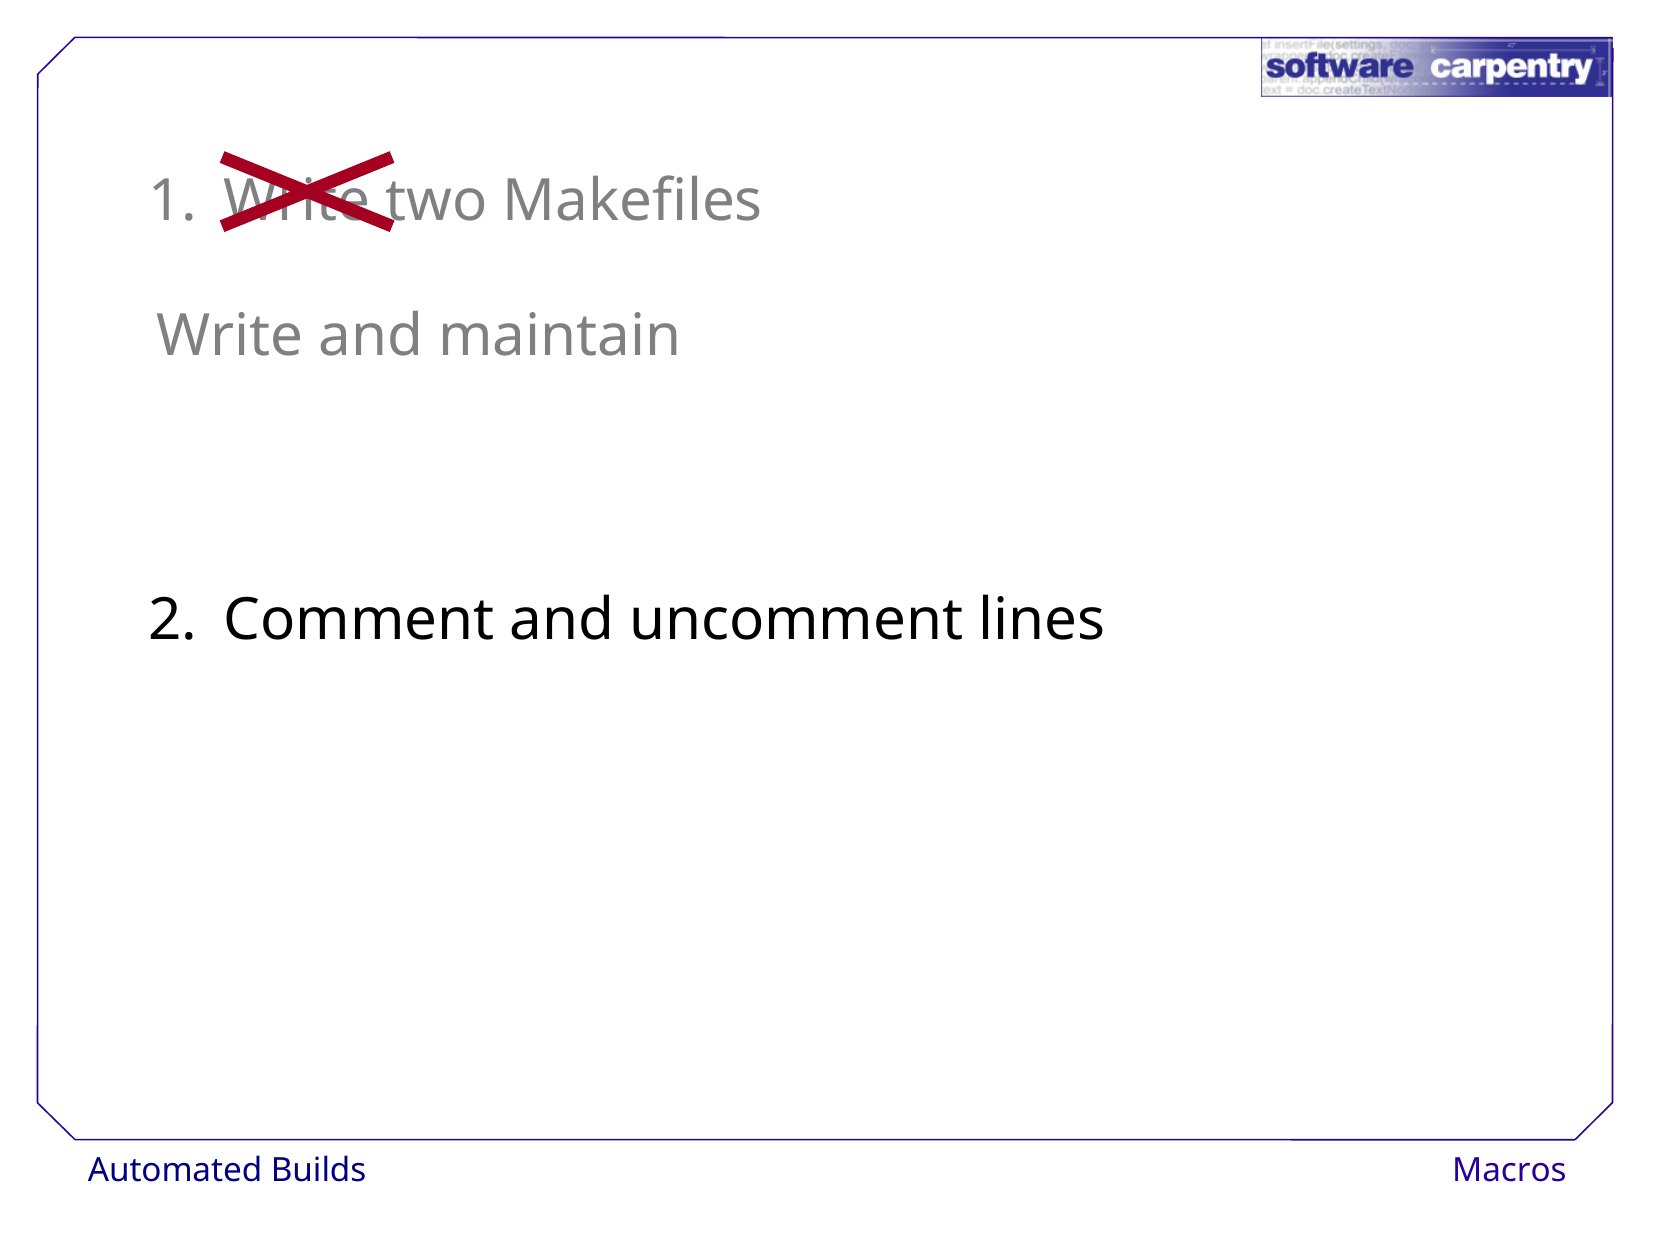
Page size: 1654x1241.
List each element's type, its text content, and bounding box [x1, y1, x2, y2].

picture [1261, 39, 1613, 97]
text_box Write and maintain [141, 254, 847, 375]
text_box 1. Write two Makefiles Comment and uncomment lines [133, 119, 1121, 870]
